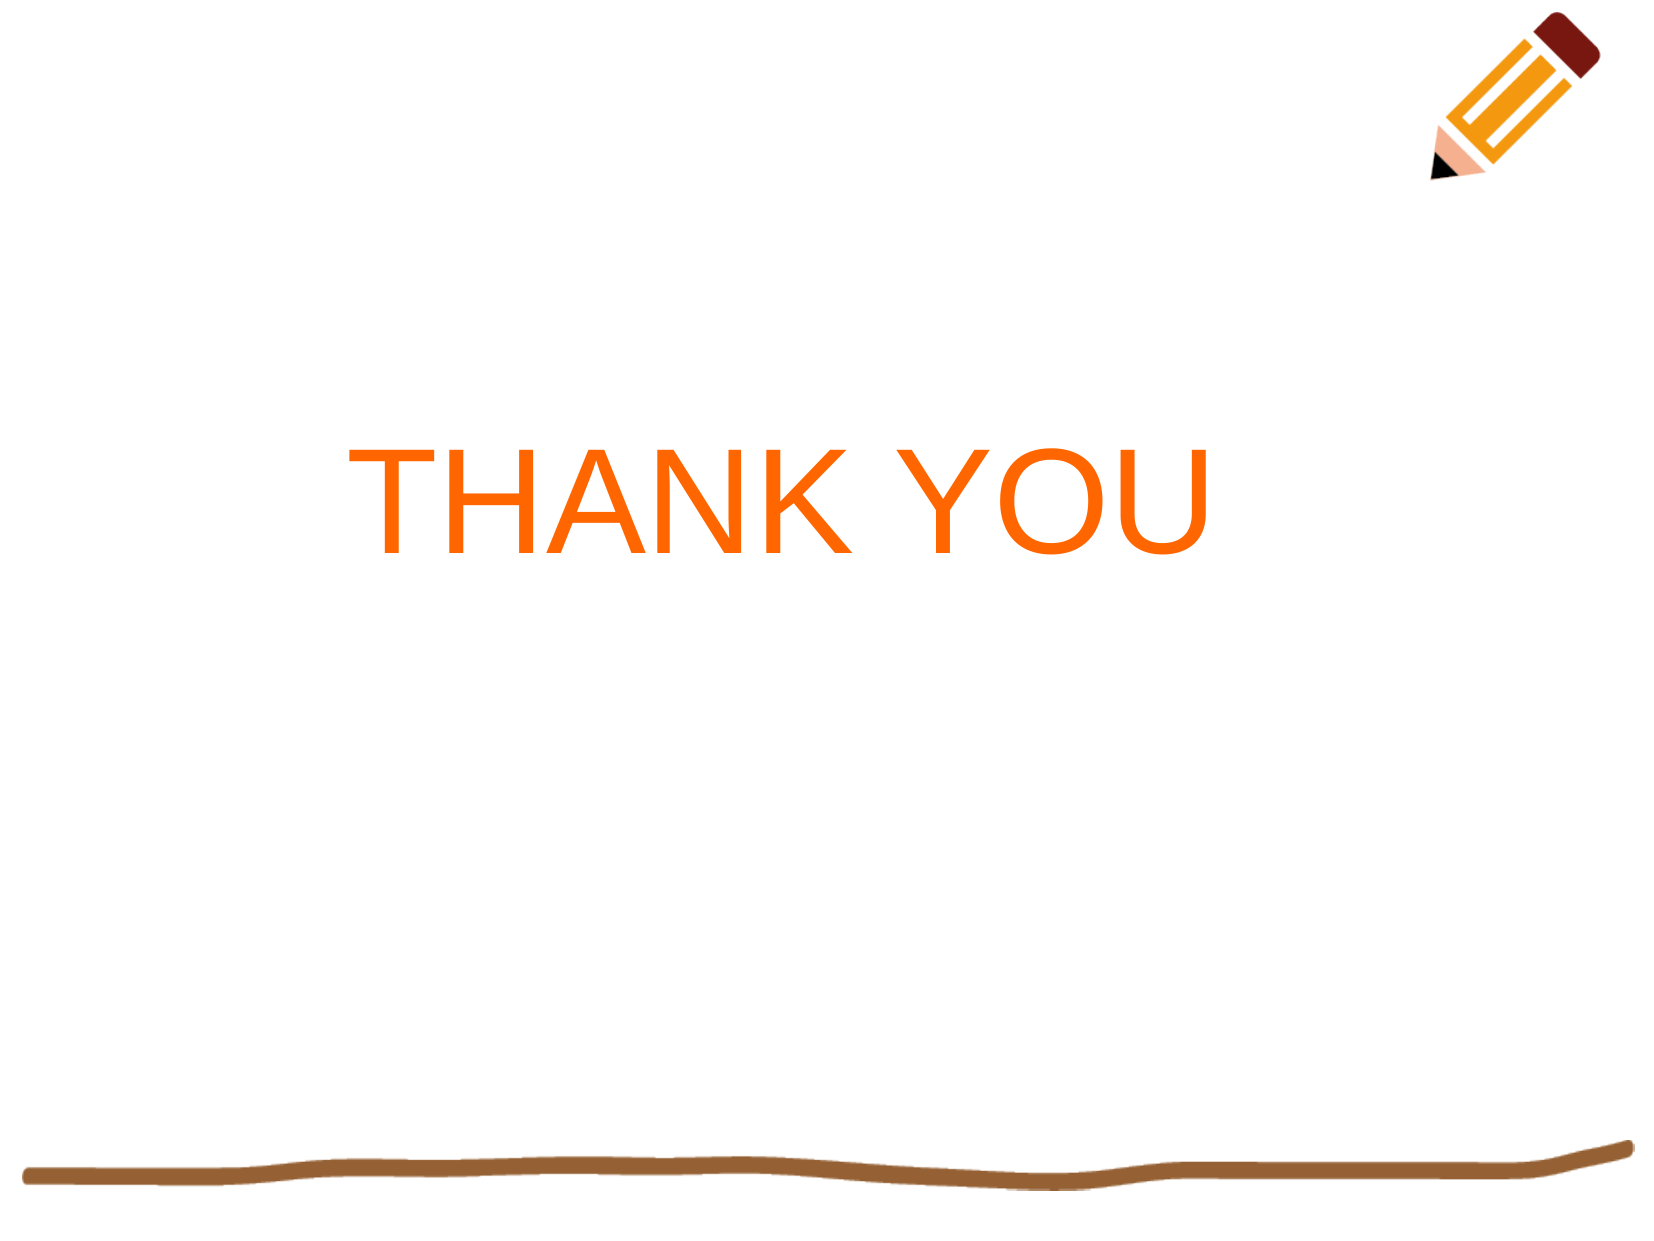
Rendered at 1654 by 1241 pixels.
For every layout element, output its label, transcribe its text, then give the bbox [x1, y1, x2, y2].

title THANK YOU [129, 366, 1477, 637]
picture [22, 1140, 1635, 1191]
picture [1430, 12, 1601, 181]
